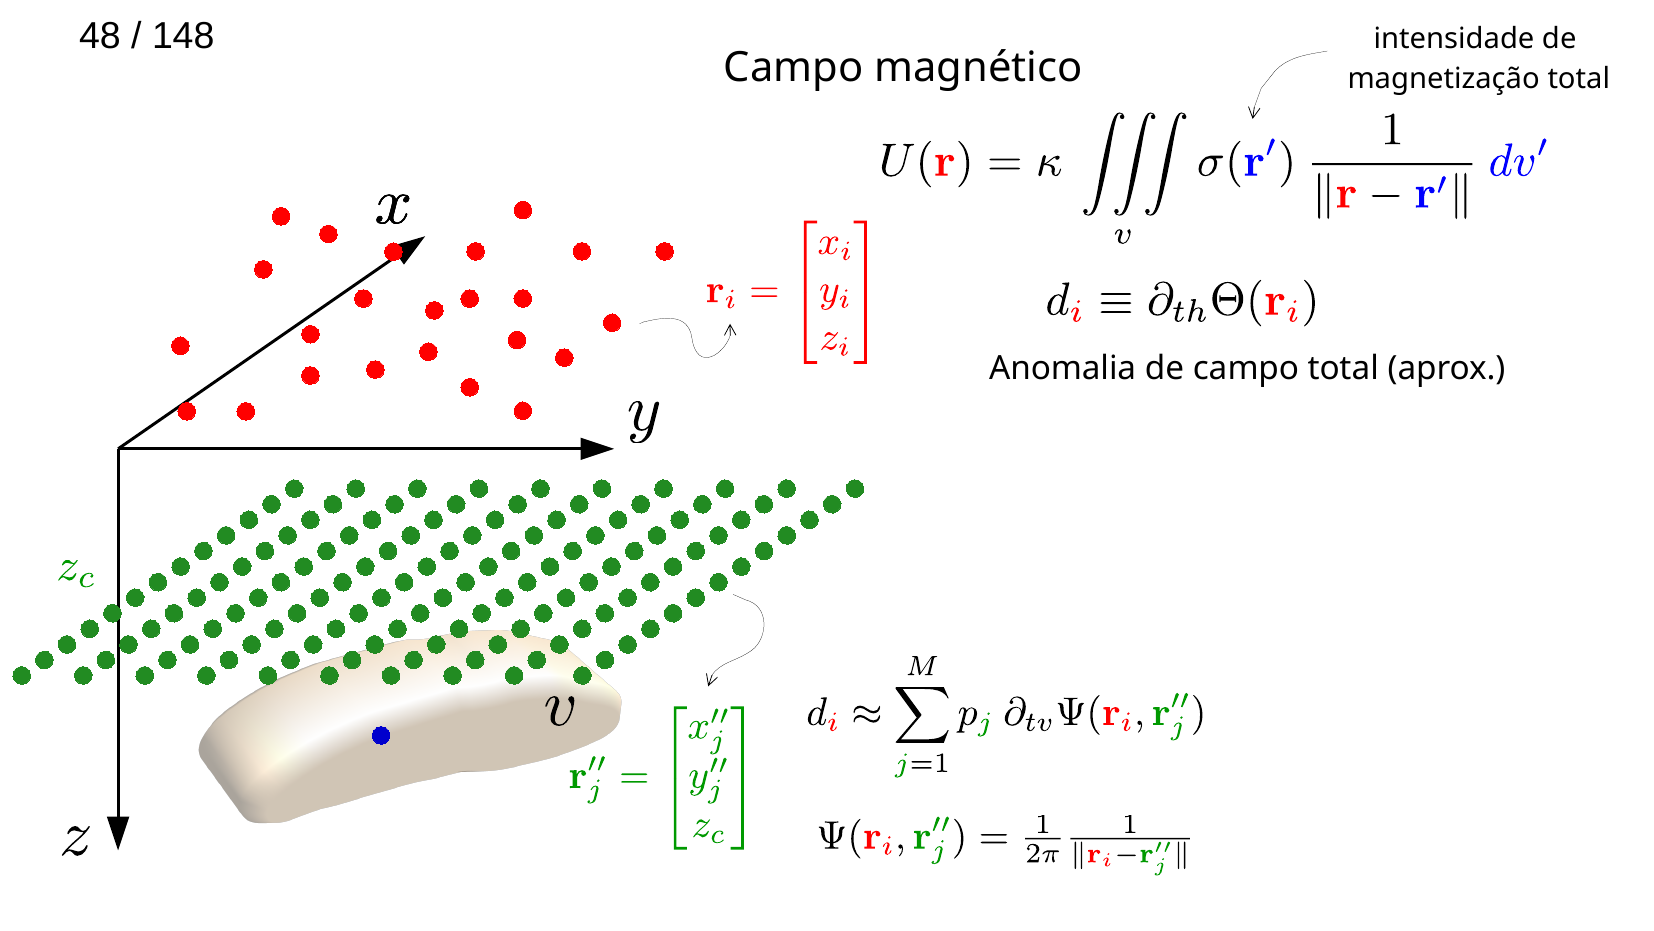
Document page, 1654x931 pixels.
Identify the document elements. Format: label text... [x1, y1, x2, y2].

text_box [149, 573, 167, 592]
picture [374, 194, 413, 224]
text_box [404, 651, 423, 669]
text_box [242, 635, 261, 654]
text_box [595, 604, 614, 623]
text_box [602, 557, 621, 576]
text_box [301, 510, 320, 529]
text_box [495, 588, 514, 607]
text_box [557, 588, 575, 607]
text_box [281, 651, 300, 669]
text_box [541, 557, 559, 576]
text_box [579, 573, 598, 592]
text_box [363, 510, 381, 529]
text_box [301, 325, 320, 344]
text_box [126, 588, 145, 607]
text_box Campo magnético [708, 29, 1078, 91]
text_box [586, 526, 605, 545]
text_box [514, 401, 532, 420]
text_box [486, 510, 504, 529]
text_box [356, 557, 375, 576]
text_box [440, 542, 459, 560]
text_box [716, 479, 734, 498]
text_box [514, 201, 532, 219]
text_box [181, 635, 199, 654]
text_box [194, 542, 213, 560]
text_box [547, 510, 566, 529]
text_box [693, 495, 712, 514]
text_box [555, 348, 574, 367]
text_box [319, 225, 338, 243]
text_box [502, 542, 520, 560]
text_box [631, 495, 650, 514]
text_box [466, 651, 485, 669]
text_box [265, 619, 284, 638]
text_box [12, 666, 31, 685]
text_box [434, 588, 452, 607]
text_box [165, 604, 183, 623]
text_box [563, 542, 582, 560]
text_box [424, 510, 443, 529]
text_box [385, 495, 404, 514]
text_box [135, 666, 154, 685]
text_box [527, 651, 546, 669]
text_box [603, 313, 621, 332]
text_box [249, 588, 268, 607]
text_box [177, 402, 196, 421]
text_box [593, 479, 611, 498]
text_box [488, 635, 507, 654]
text_box [304, 635, 323, 654]
text_box [518, 573, 537, 592]
text_box [709, 573, 728, 592]
text_box [417, 557, 436, 576]
text_box [411, 604, 430, 623]
text_box [74, 666, 93, 685]
text_box [655, 242, 674, 261]
text_box [354, 289, 373, 308]
text_box [508, 331, 526, 349]
text_box [460, 289, 479, 308]
text_box [382, 666, 400, 685]
picture [1043, 278, 1322, 329]
text_box [379, 542, 397, 560]
text_box [294, 557, 313, 576]
text_box [217, 526, 235, 545]
text_box [372, 726, 390, 745]
text_box [327, 619, 345, 638]
text_box [301, 366, 320, 385]
text_box Anomalia de campo total (aprox.) [974, 336, 1497, 388]
text_box [333, 573, 352, 592]
text_box [755, 495, 773, 514]
text_box [648, 526, 666, 545]
text_box [596, 651, 614, 669]
text_box <number> / 148 [0, 0, 240, 71]
text_box [472, 604, 491, 623]
picture [704, 112, 1548, 366]
text_box [641, 619, 660, 638]
text_box [654, 479, 673, 498]
text_box [103, 604, 122, 623]
text_box [470, 479, 488, 498]
text_box [320, 666, 339, 685]
text_box [513, 289, 532, 308]
picture [806, 656, 1207, 778]
text_box [846, 479, 864, 498]
text_box [463, 526, 482, 545]
text_box [272, 573, 290, 592]
text_box [278, 526, 297, 545]
text_box [609, 510, 627, 529]
text_box [686, 542, 705, 560]
text_box [732, 510, 751, 529]
text_box [460, 378, 479, 397]
text_box [777, 479, 796, 498]
text_box [372, 588, 391, 607]
text_box [570, 495, 589, 514]
text_box [187, 588, 206, 607]
text_box [534, 604, 553, 623]
text_box [220, 651, 238, 669]
picture [566, 704, 759, 852]
text_box [119, 635, 138, 654]
text_box [395, 573, 413, 592]
text_box [511, 619, 530, 638]
text_box [408, 479, 427, 498]
text_box [35, 651, 54, 669]
text_box [573, 242, 591, 261]
text_box [259, 666, 277, 685]
text_box [240, 510, 258, 529]
text_box [226, 604, 245, 623]
text_box [427, 635, 446, 654]
text_box [419, 342, 438, 361]
text_box [197, 666, 216, 685]
picture [59, 826, 93, 856]
text_box [823, 495, 842, 514]
text_box [262, 495, 281, 514]
text_box [203, 619, 222, 638]
text_box [346, 479, 365, 498]
text_box [401, 526, 420, 545]
text_box [670, 510, 689, 529]
text_box [686, 588, 705, 607]
text_box [505, 666, 523, 685]
picture [543, 696, 578, 726]
text_box [618, 635, 637, 654]
text_box [272, 207, 290, 226]
text_box intensidade de magnetização total [1332, 17, 1616, 97]
text_box [777, 526, 796, 545]
text_box [171, 336, 190, 355]
text_box [443, 666, 462, 685]
text_box [425, 301, 444, 320]
text_box [755, 542, 773, 560]
text_box [97, 651, 115, 669]
text_box [732, 557, 751, 576]
text_box [531, 479, 550, 498]
text_box [256, 542, 274, 560]
text_box [618, 588, 637, 607]
text_box [80, 619, 99, 638]
text_box [142, 619, 161, 638]
text_box [58, 635, 76, 654]
text_box [450, 619, 468, 638]
text_box [384, 242, 403, 261]
picture [56, 560, 95, 588]
text_box [349, 604, 368, 623]
text_box [288, 604, 306, 623]
text_box [388, 619, 407, 638]
text_box [324, 495, 342, 514]
text_box [800, 510, 819, 529]
text_box [366, 360, 385, 379]
text_box [158, 651, 177, 669]
text_box [317, 542, 336, 560]
text_box [365, 635, 384, 654]
text_box [550, 635, 569, 654]
picture [626, 401, 662, 443]
text_box [456, 573, 475, 592]
text_box [573, 619, 592, 638]
text_box [466, 242, 485, 261]
text_box [709, 526, 728, 545]
text_box [343, 651, 361, 669]
text_box [525, 526, 543, 545]
text_box [508, 495, 527, 514]
text_box [664, 557, 682, 576]
text_box [447, 495, 466, 514]
text_box [171, 557, 190, 576]
text_box [664, 604, 682, 623]
text_box [310, 588, 329, 607]
text_box [573, 666, 592, 685]
text_box [340, 526, 359, 545]
text_box [285, 479, 304, 498]
text_box [254, 260, 273, 279]
text_box [641, 573, 660, 592]
text_box [233, 557, 252, 576]
text_box [210, 573, 229, 592]
text_box [236, 402, 255, 421]
picture [816, 815, 1190, 876]
text_box [479, 557, 498, 576]
text_box [625, 542, 644, 560]
